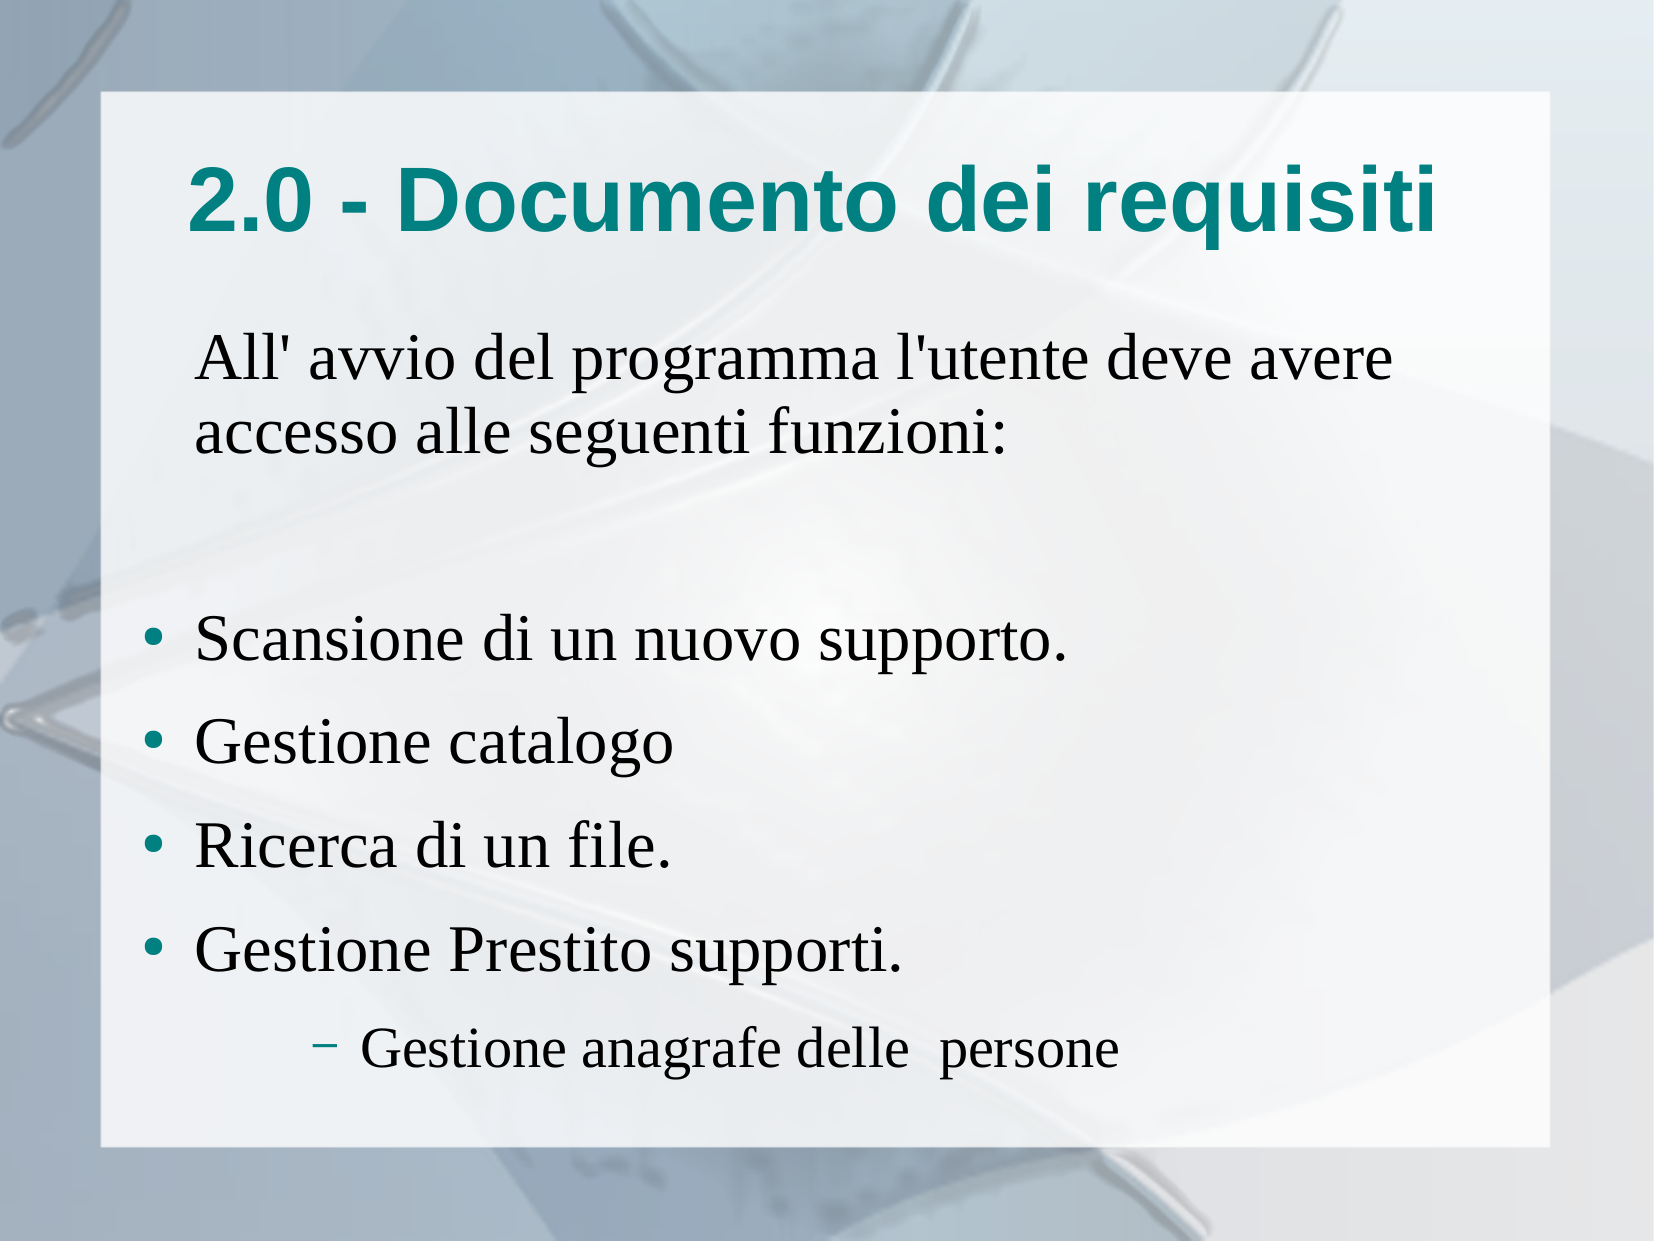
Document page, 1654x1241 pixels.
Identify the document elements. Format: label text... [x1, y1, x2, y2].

list All' avvio del programma l'utente deve avere accesso alle seguenti funzioni: Scansione di un nuovo supporto. Gestione catalogo Ricerca di un file. Gestione Prestito supporti. Gestione anagrafe delle persone [124, 319, 1489, 1081]
title 2.0 - Documento dei requisiti [118, 96, 1536, 304]
picture [0, 0, 1654, 1241]
